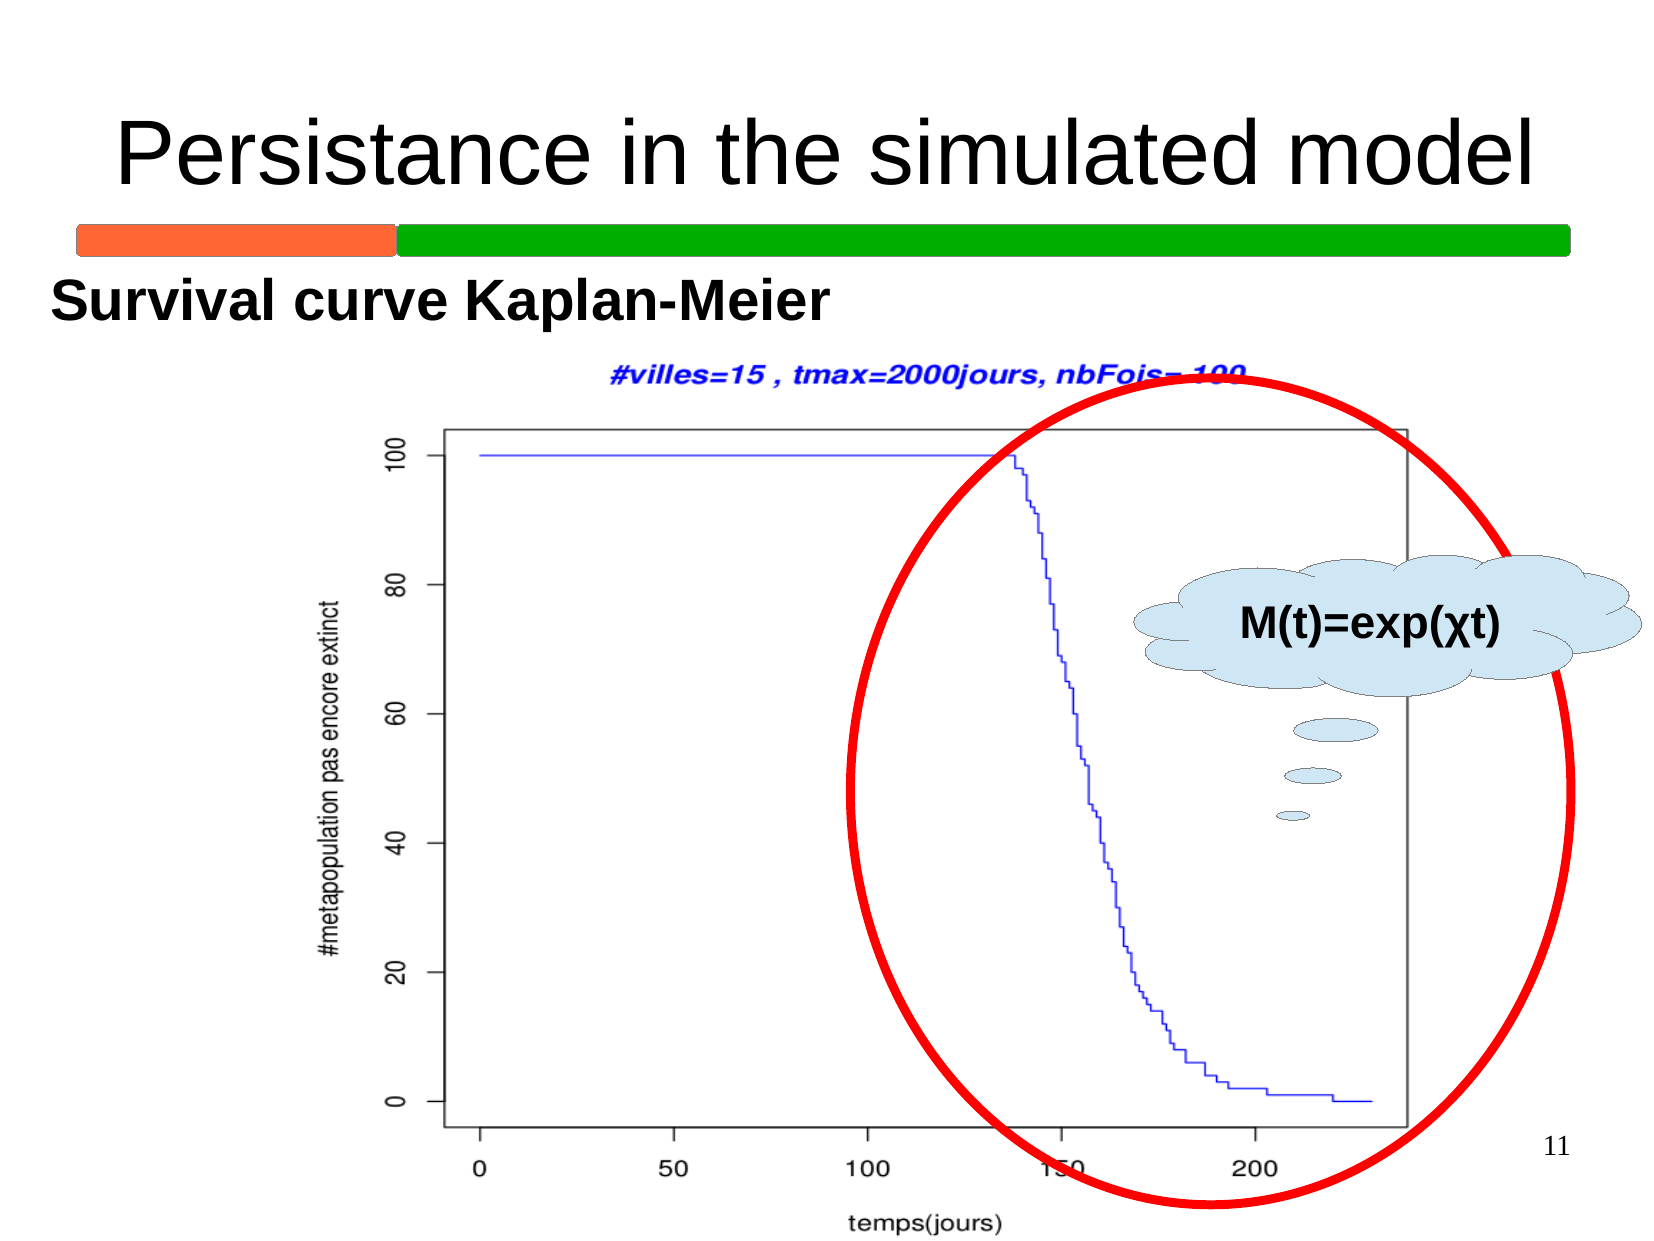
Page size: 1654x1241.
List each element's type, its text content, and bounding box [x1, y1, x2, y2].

text_box [165, 94, 1182, 165]
text_box M(t)=exp(χt) [1284, 767, 1342, 784]
text_box M(t)=exp(χt) [1276, 811, 1310, 821]
picture [309, 342, 1465, 1241]
text_box [76, 224, 1571, 257]
title Persistance in the simulated model [82, 49, 1571, 227]
picture [855, 383, 1465, 1200]
text_box M(t)=exp(χt) [1293, 718, 1379, 742]
text_box Survival curve Kaplan-Meier [35, 259, 1004, 340]
text_box M(t)=exp(χt) [1133, 555, 1642, 697]
